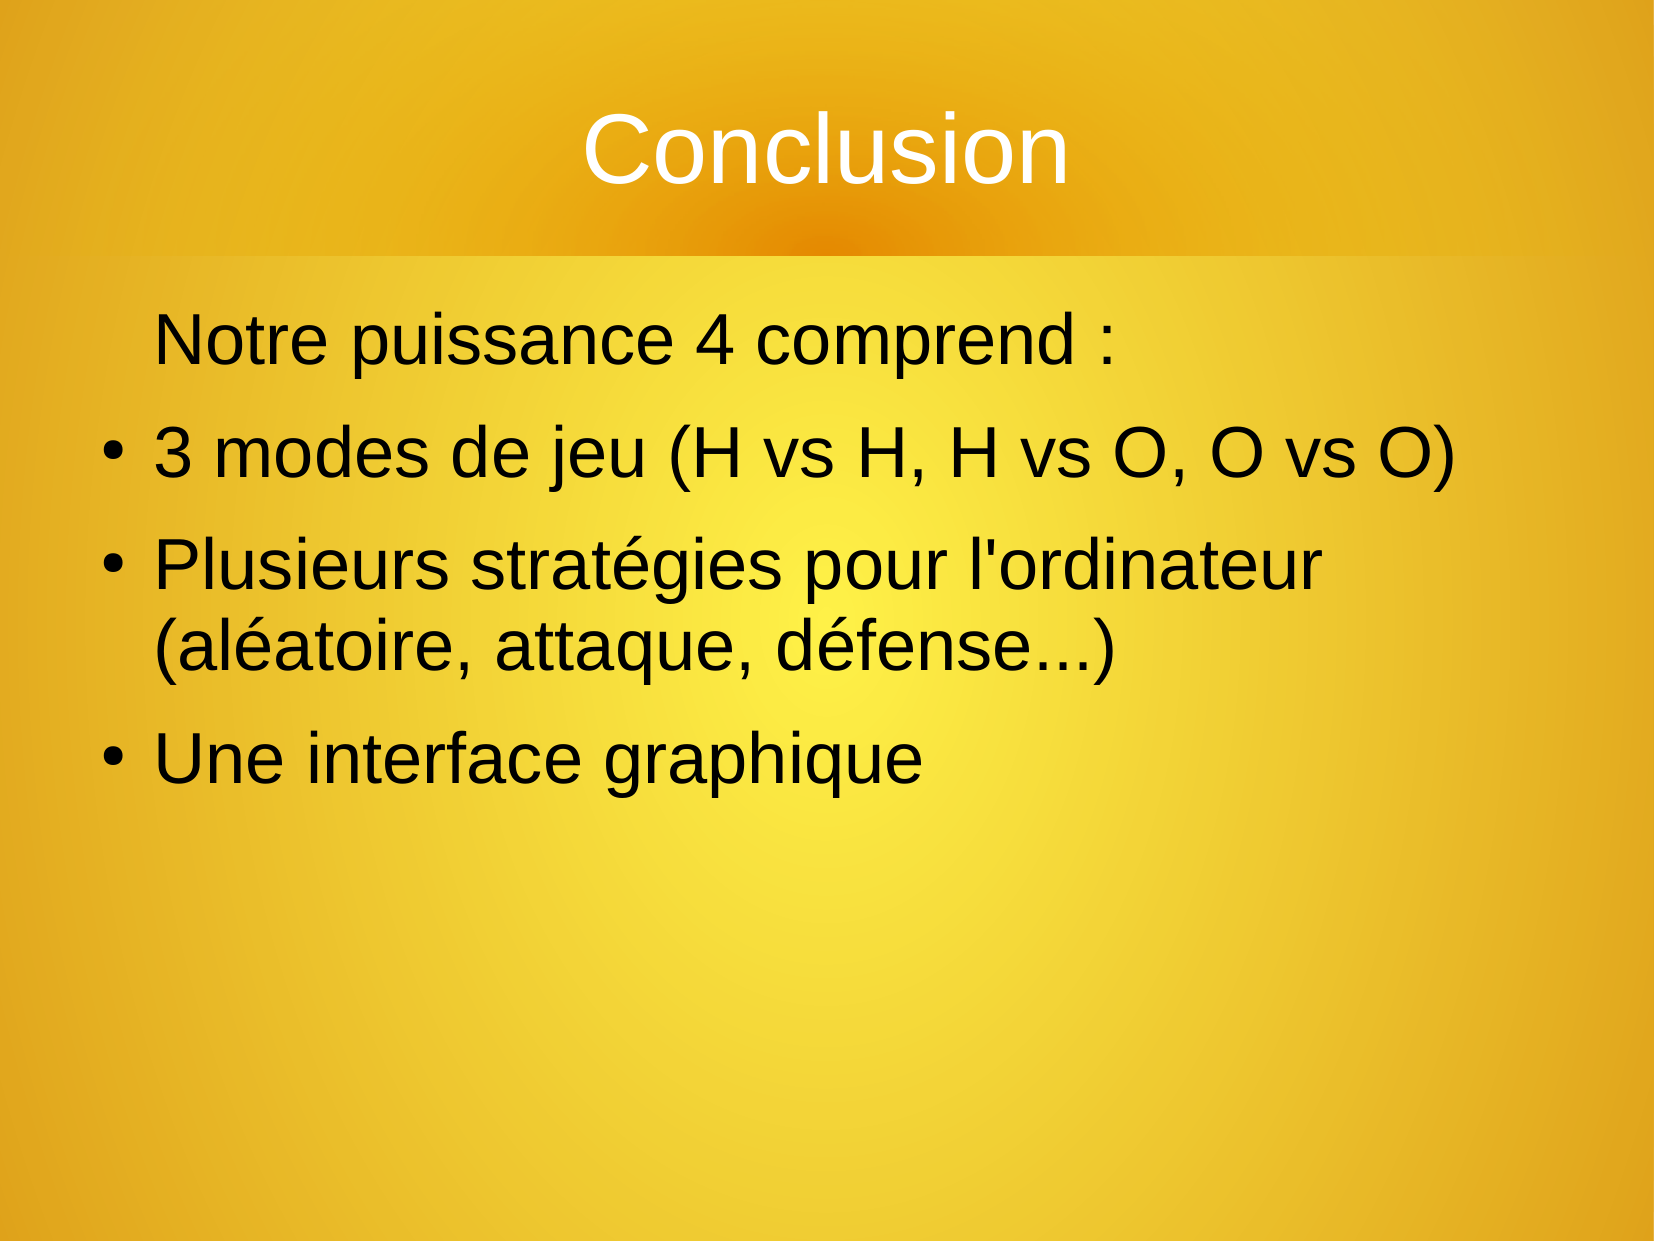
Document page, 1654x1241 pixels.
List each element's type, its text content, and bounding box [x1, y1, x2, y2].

title Conclusion [82, 47, 1571, 252]
list Notre puissance 4 comprend : 3 modes de jeu (H vs H, H vs O, O vs O) Plusieurs stratégies pour l'ordinateur (aléatoire, attaque, défense...) Une interface graphique [82, 299, 1571, 1019]
